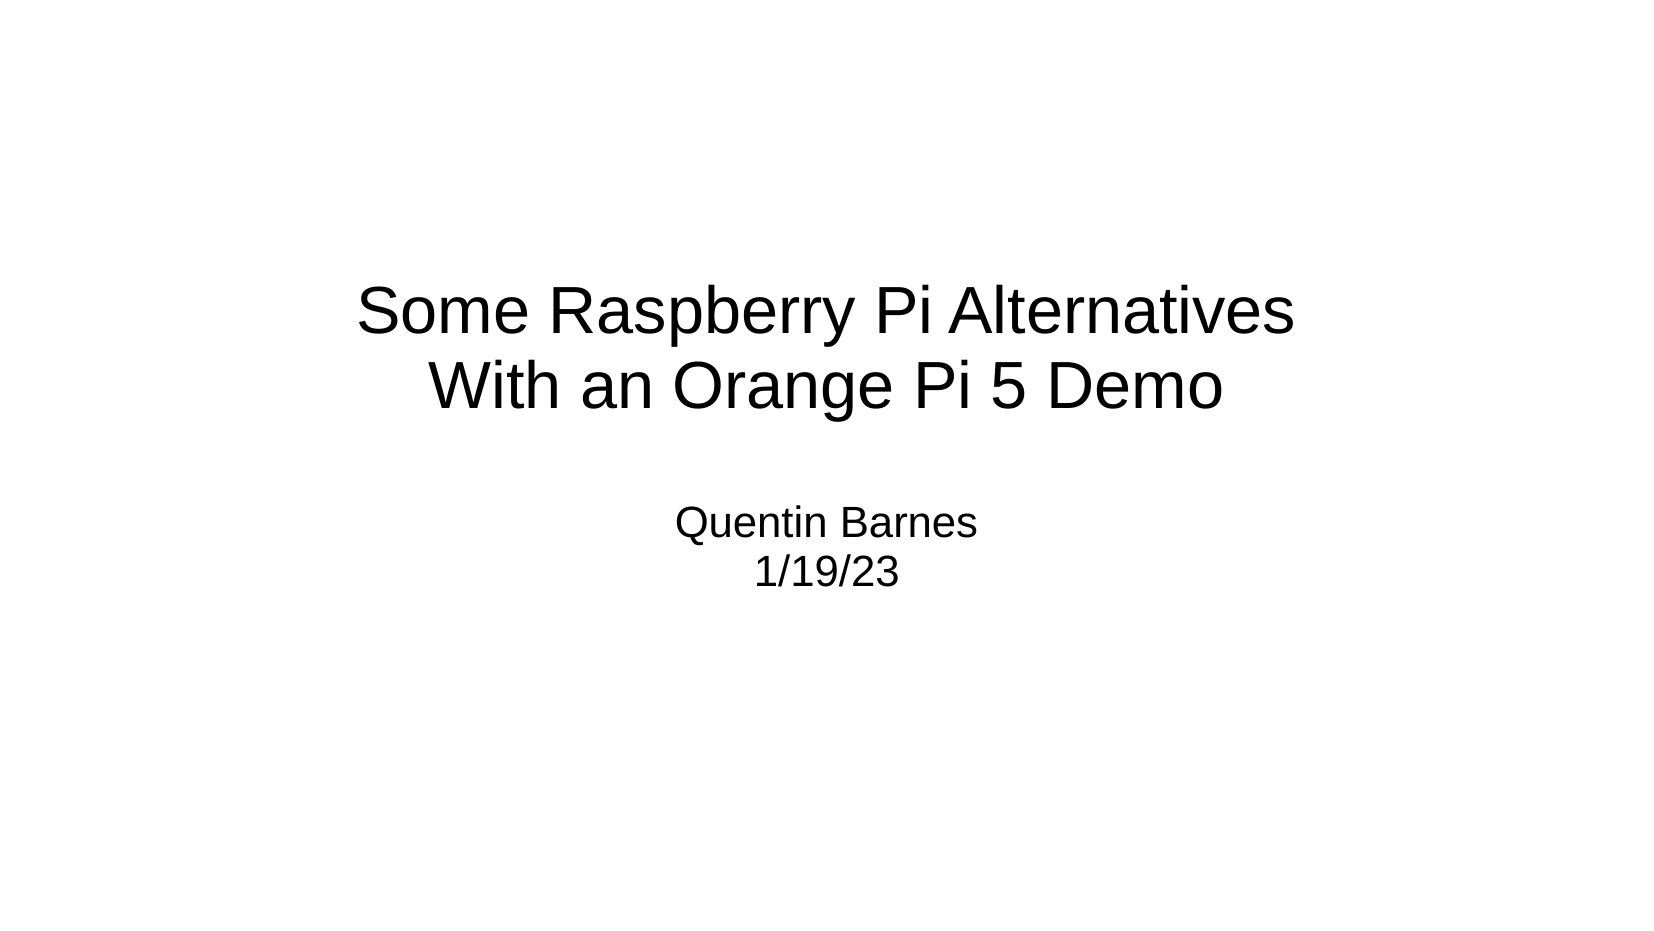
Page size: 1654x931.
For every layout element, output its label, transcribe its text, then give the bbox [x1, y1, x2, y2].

subtitle Some Raspberry Pi Alternatives With an Orange Pi 5 Demo Quentin Barnes 1/19/23 [82, 37, 1571, 757]
